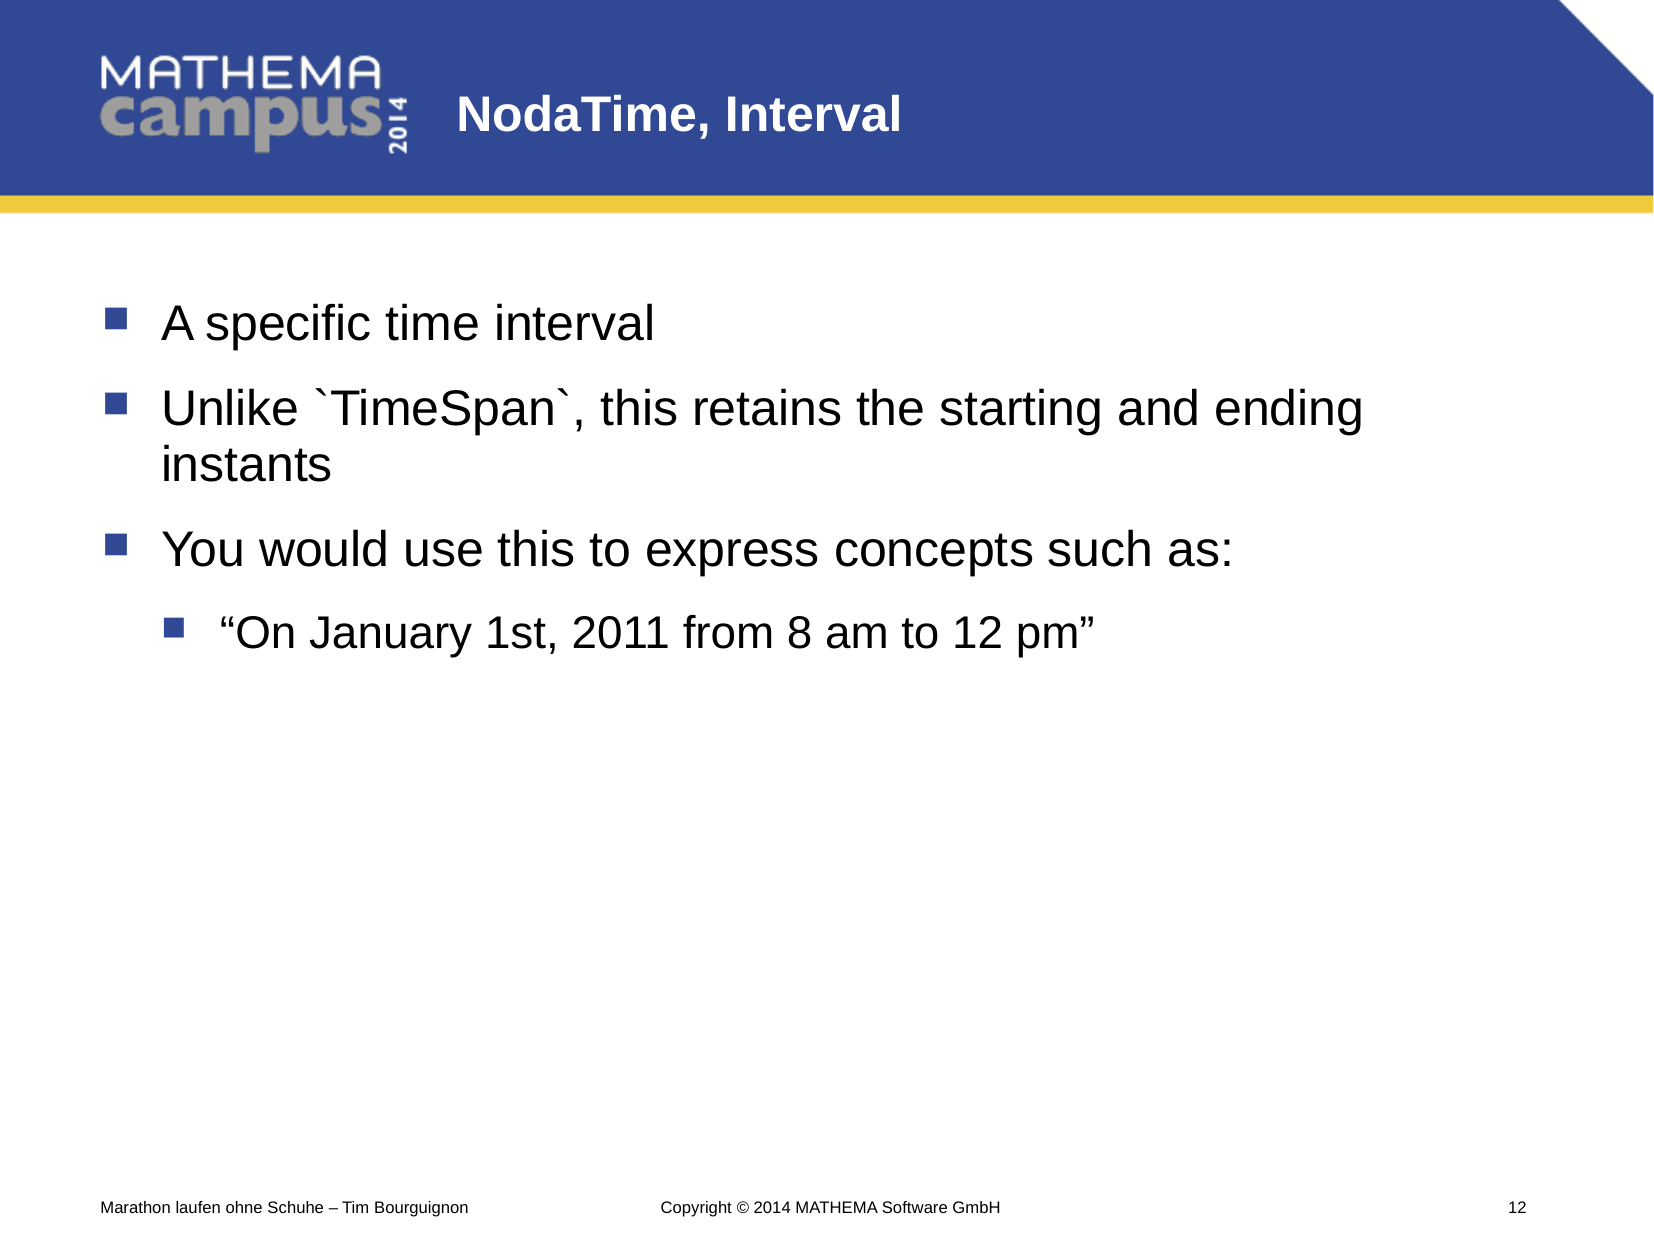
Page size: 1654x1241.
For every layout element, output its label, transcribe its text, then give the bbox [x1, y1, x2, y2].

list A specific time interval Unlike `TimeSpan`, this retains the starting and ending instants You would use this to express concepts such as: “On January 1st, 2011 from 8 am to 12 pm” [101, 295, 1528, 1139]
picture [0, 0, 1654, 217]
title NodaTime, Interval [456, 68, 1528, 160]
